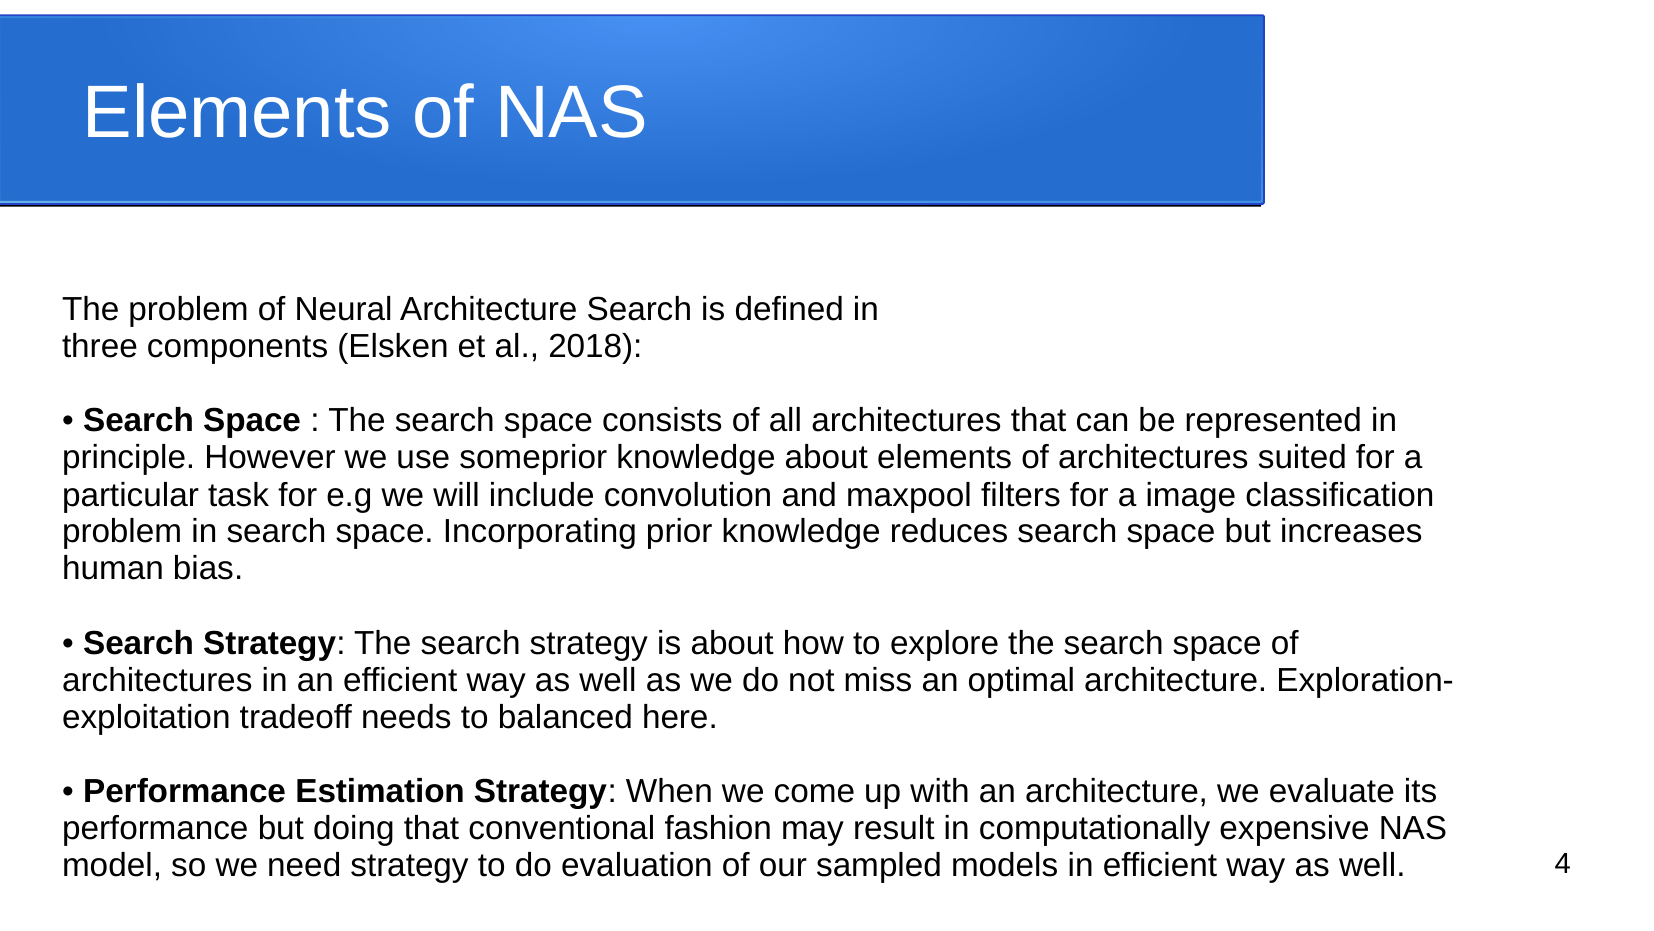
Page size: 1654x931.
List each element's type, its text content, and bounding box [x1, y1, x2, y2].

text_box The problem of Neural Architecture Search is defined in three components (Elsken et al., 2018): • Search Space : The search space consists of all architectures that can be represented in principle. However we use someprior knowledge about elements of architectures suited for a particular task for e.g we will include convolution and maxpool filters for a image classification problem in search space. Incorporating prior knowledge reduces search space but increases human bias. • Search Strategy: The search strategy is about how to explore the search space of architectures in an efficient way as well as we do not miss an optimal architecture. Exploration-exploitation tradeoff needs to balanced here. • Performance Estimation Strategy: When we come up with an architecture, we evaluate its performance but doing that conventional fashion may result in computationally expensive NAS model, so we need strategy to do evaluation of our sampled models in efficient way as well. [47, 283, 1489, 891]
title Elements of NAS [82, 35, 1235, 189]
